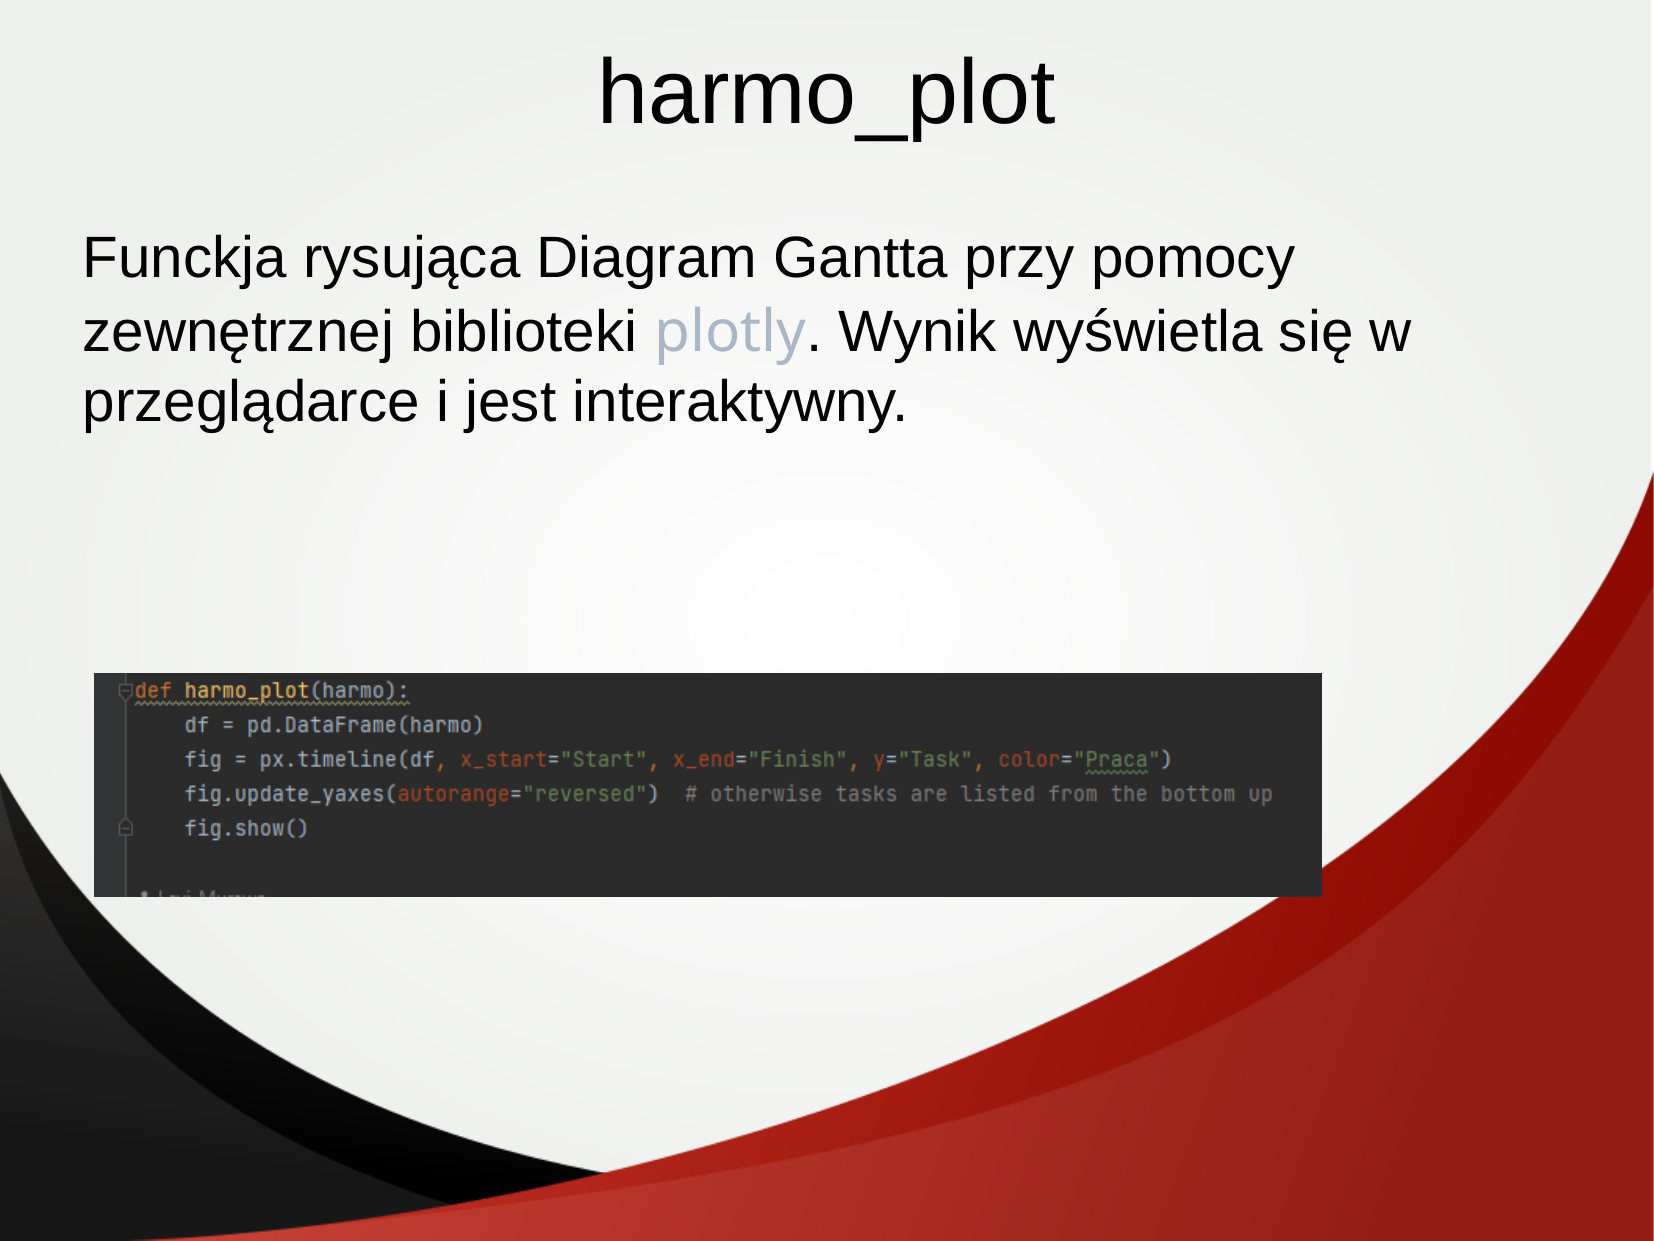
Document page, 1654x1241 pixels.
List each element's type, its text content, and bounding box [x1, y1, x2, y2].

list Funckja rysująca Diagram Gantta przy pomocy zewnętrznej biblioteki plotly. Wynik wyświetla się w przeglądarce i jest interaktywny. [82, 224, 1583, 886]
title harmo_plot [82, 0, 1571, 196]
picture [0, 0, 1654, 1241]
